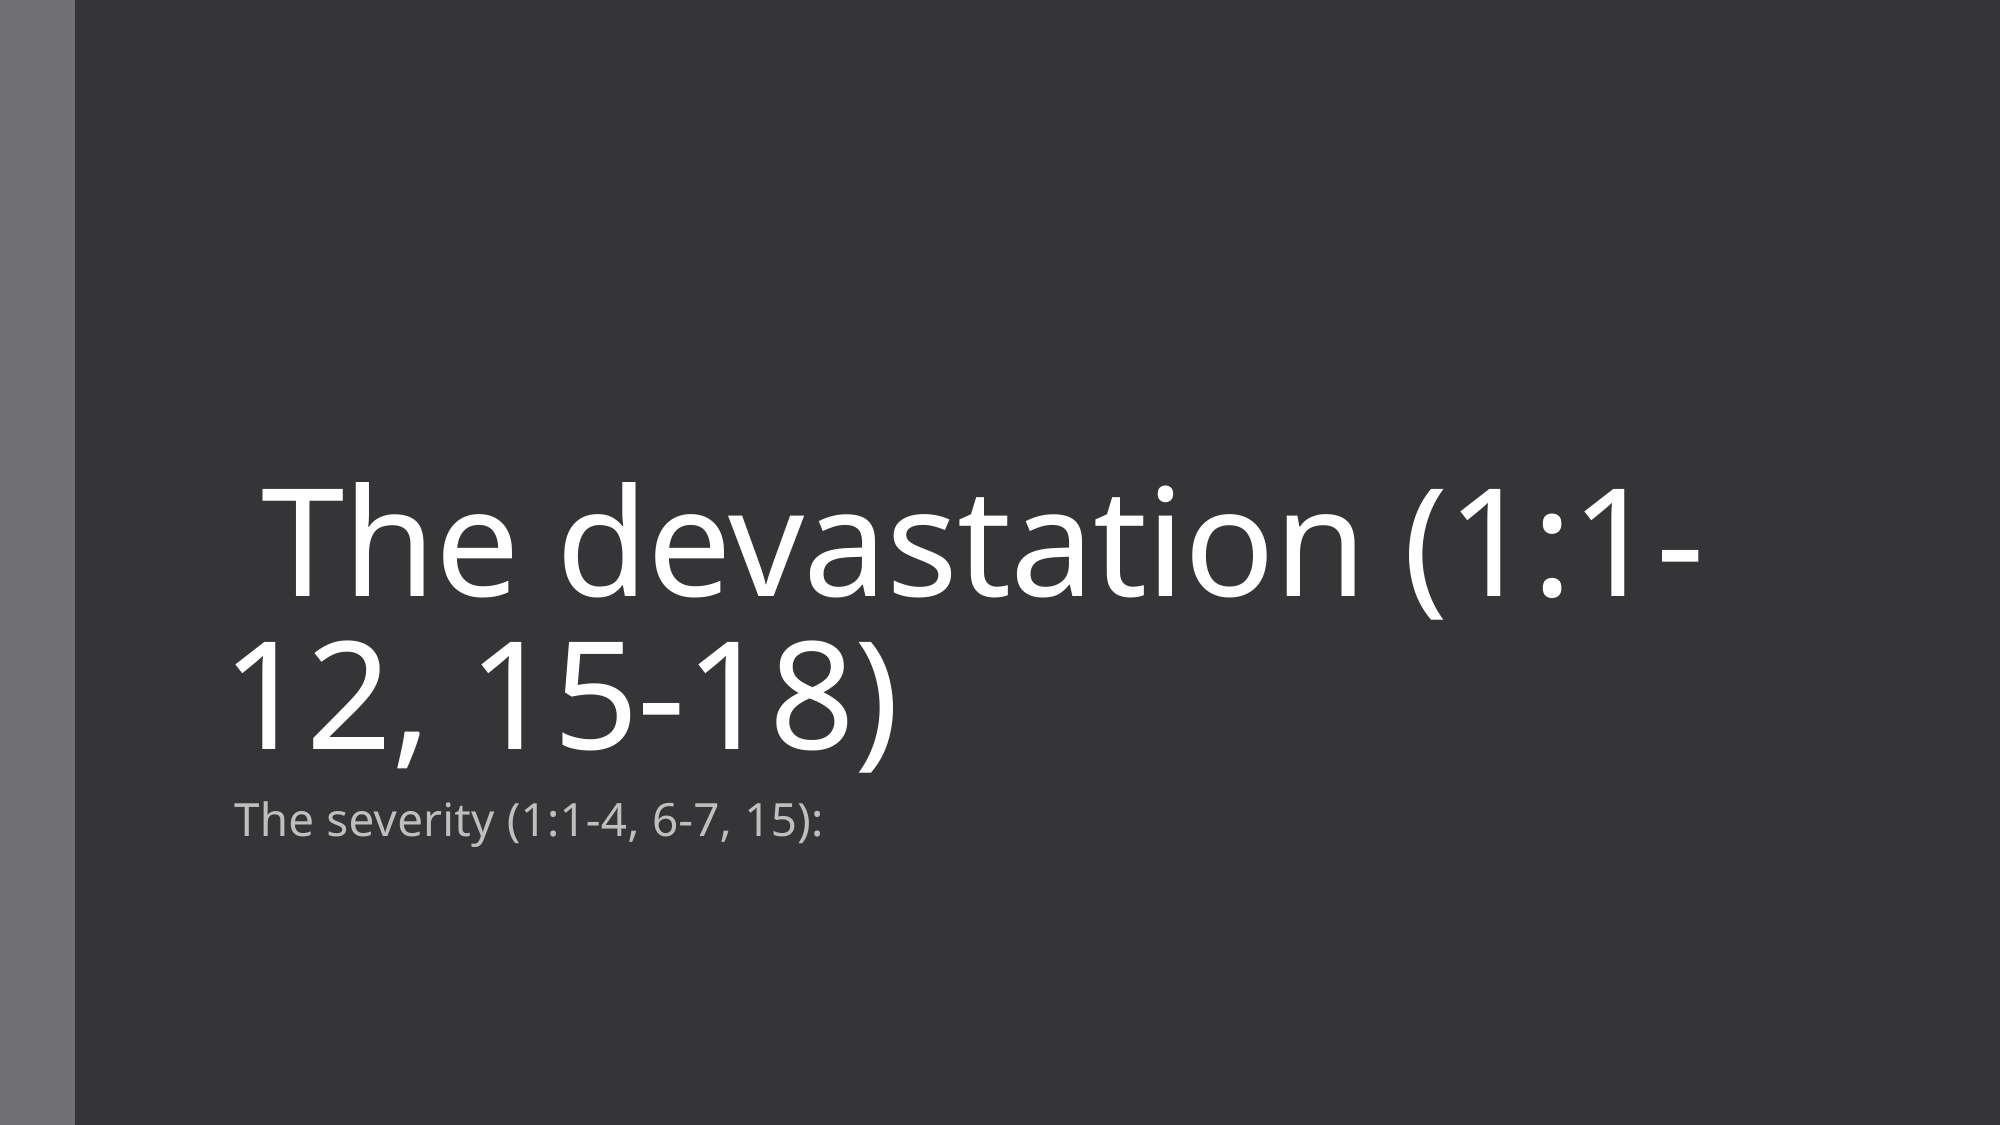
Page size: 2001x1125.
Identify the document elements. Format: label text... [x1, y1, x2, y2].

title The devastation (1:1-12, 15-18) [206, 124, 1752, 787]
subtitle The severity (1:1-4, 6-7, 15): [206, 787, 1752, 1066]
